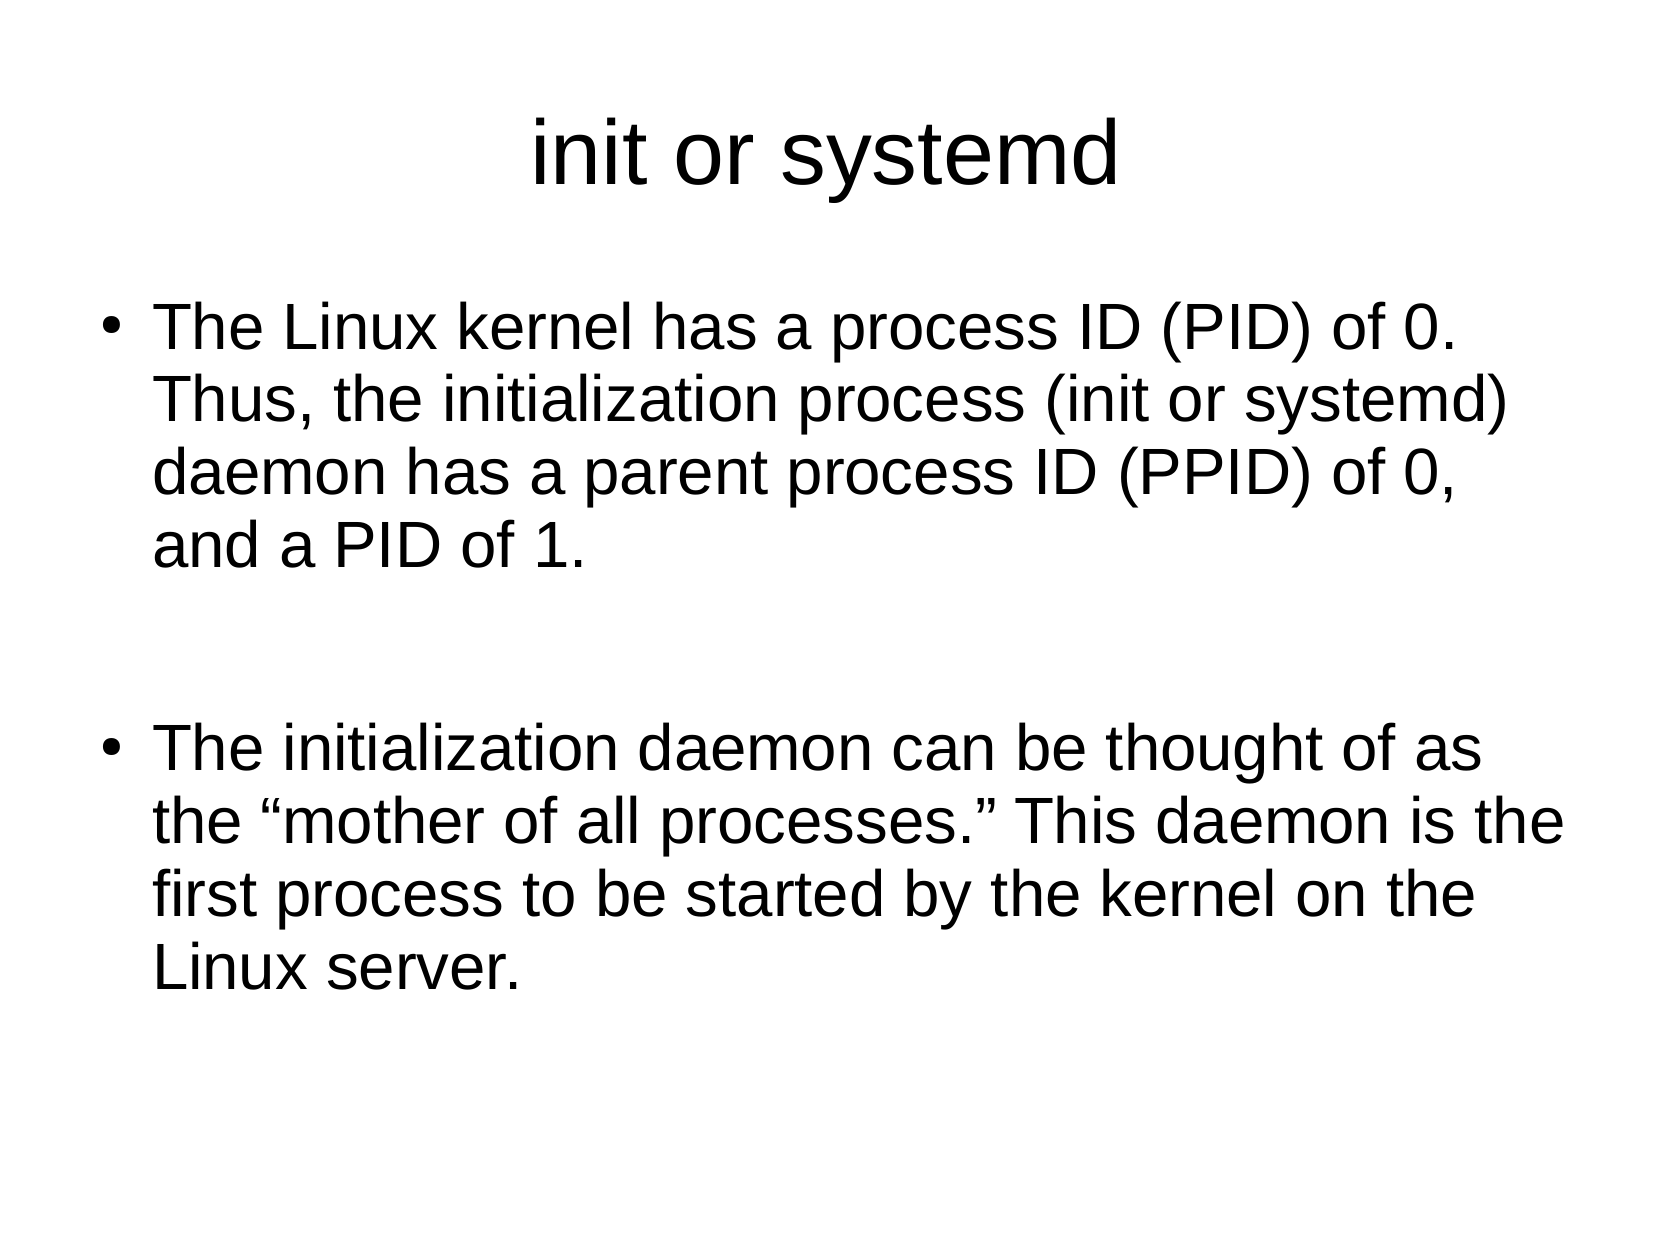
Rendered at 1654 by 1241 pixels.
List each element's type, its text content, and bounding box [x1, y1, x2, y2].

list The Linux kernel has a process ID (PID) of 0. Thus, the initialization process (init or systemd) daemon has a parent process ID (PPID) of 0, and a PID of 1. The initialization daemon can be thought of as the “mother of all processes.” This daemon is the first process to be started by the kernel on the Linux server. [82, 290, 1571, 1010]
title init or systemd [82, 49, 1571, 257]
